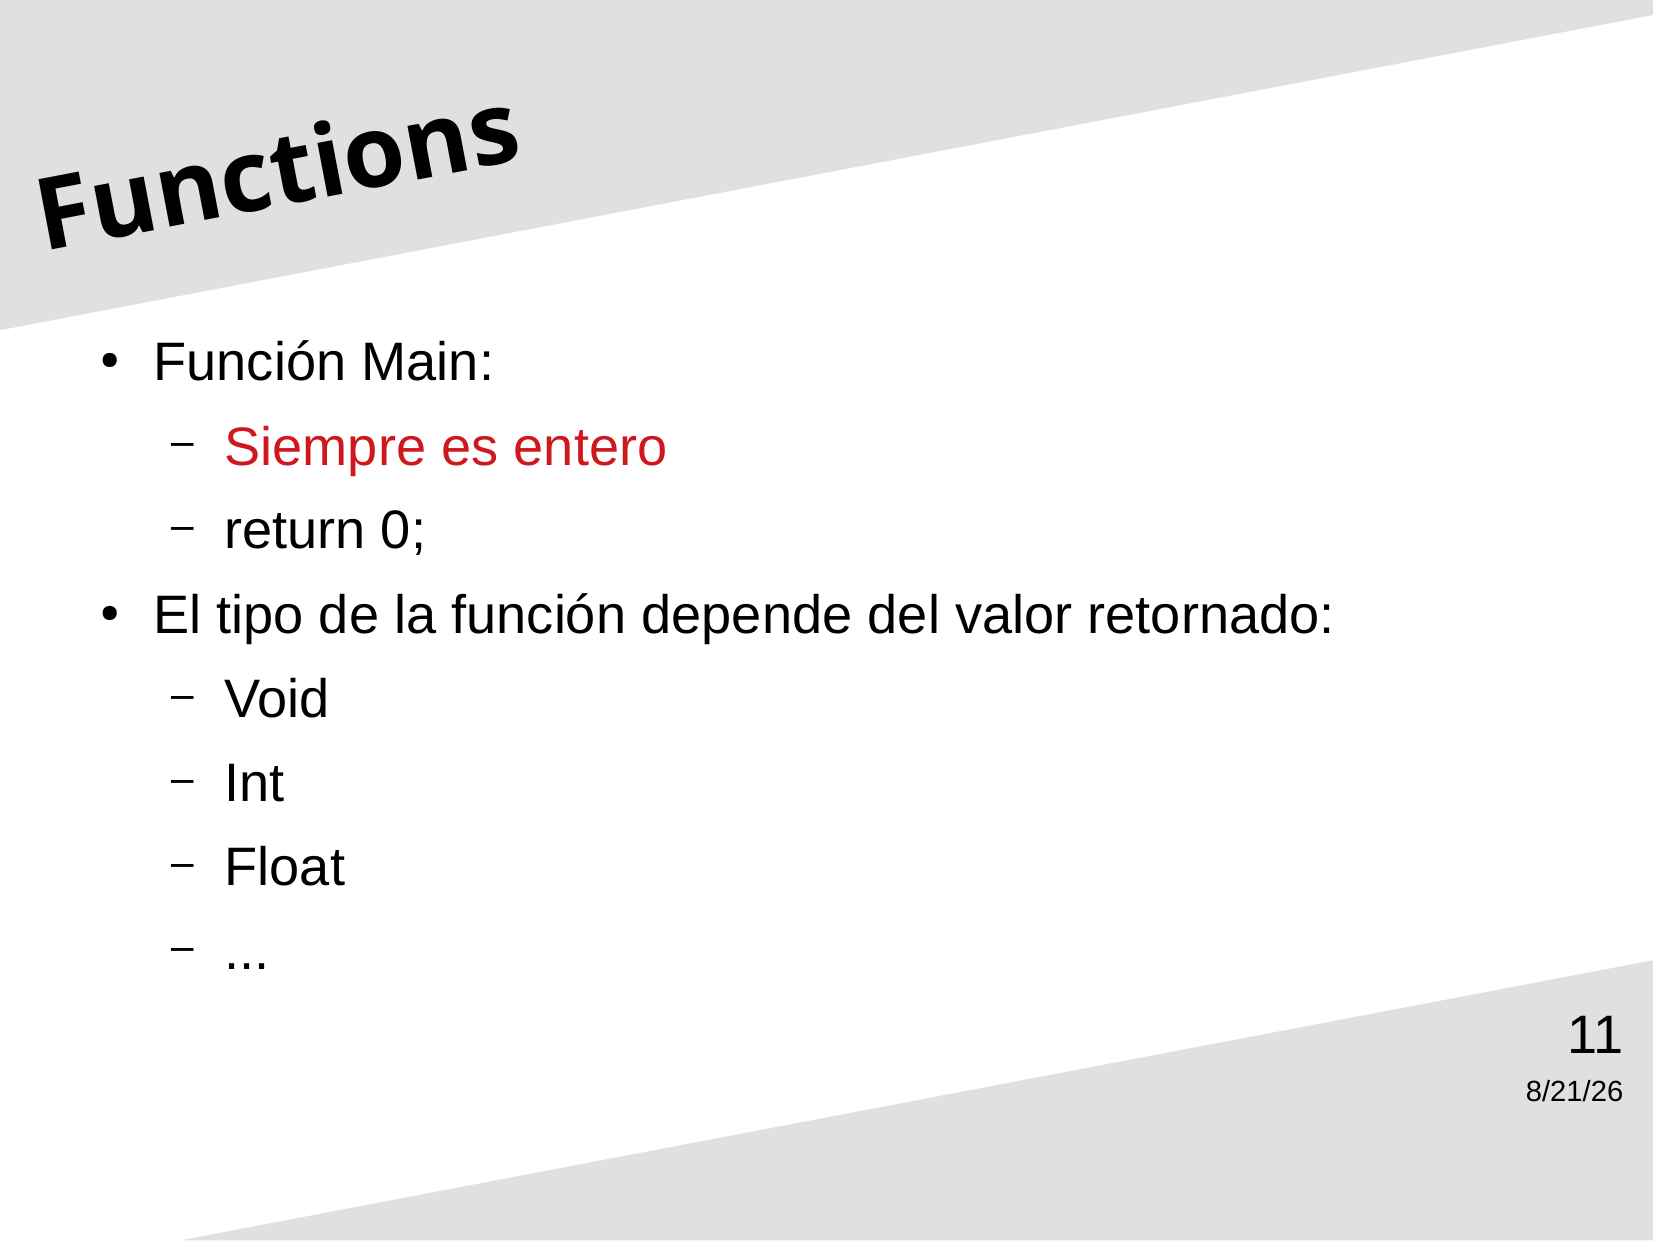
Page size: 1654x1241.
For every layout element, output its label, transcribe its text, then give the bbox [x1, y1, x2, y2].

list Función Main: Siempre es entero return 0; El tipo de la función depende del valor retornado: Void Int Float ... [82, 331, 1538, 1052]
title Functions [16, 0, 1518, 315]
